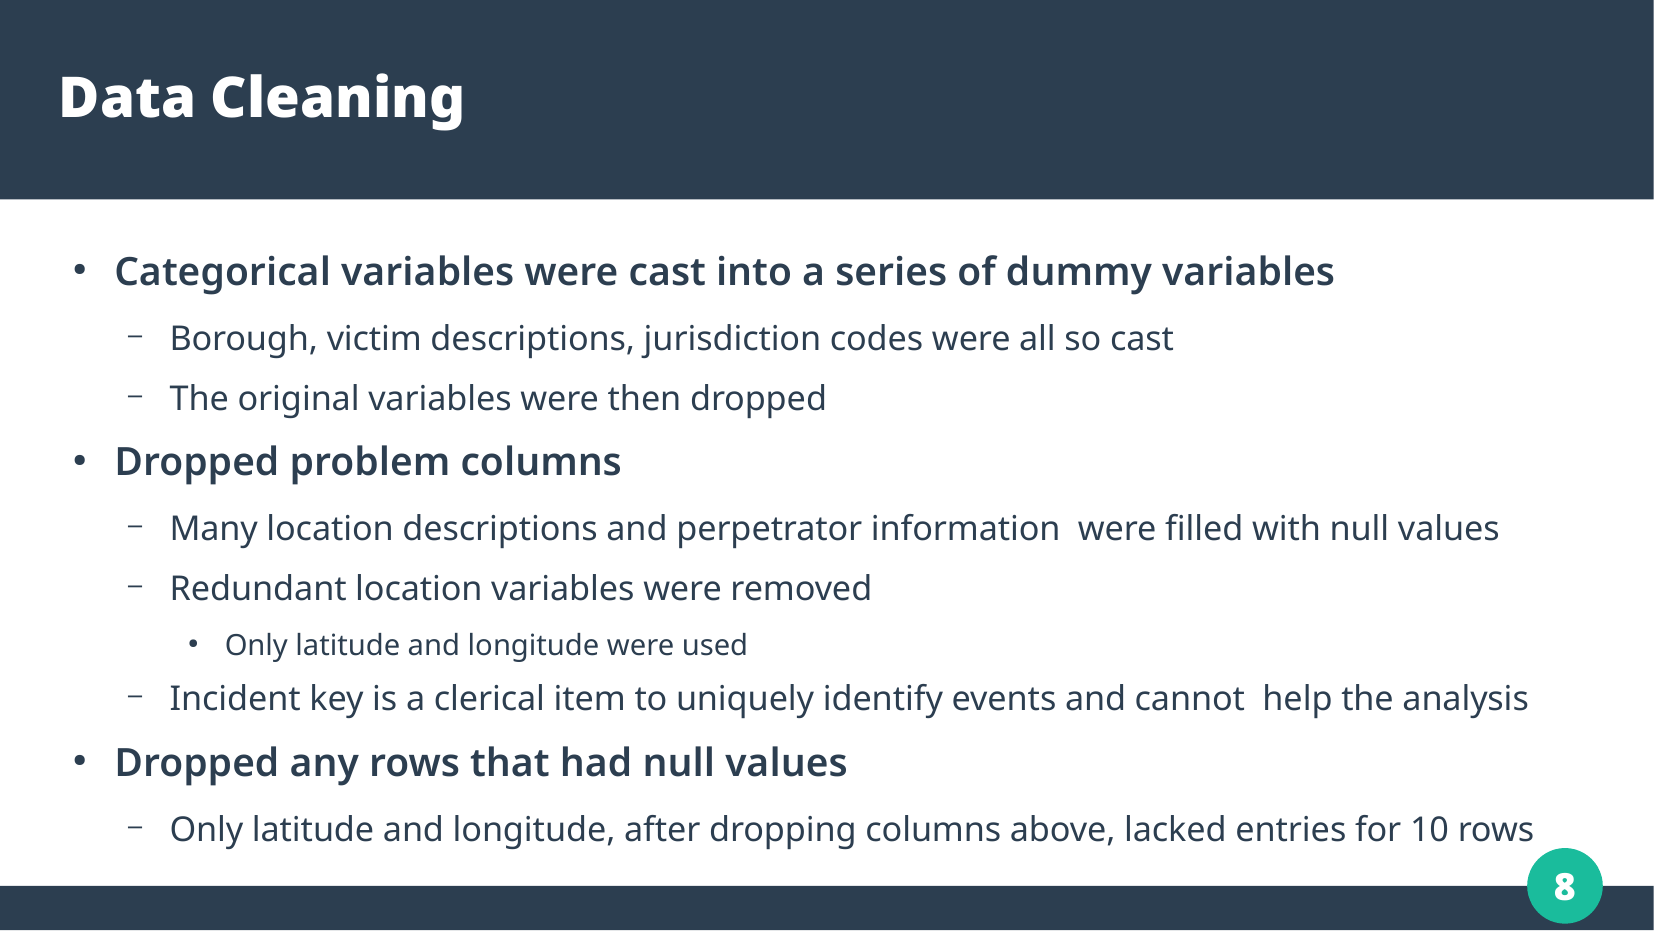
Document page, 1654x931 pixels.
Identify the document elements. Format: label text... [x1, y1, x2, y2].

title Data Cleaning [59, 37, 1595, 155]
list Categorical variables were cast into a series of dummy variables Borough, victim descriptions, jurisdiction codes were all so cast The original variables were then dropped Dropped problem columns Many location descriptions and perpetrator information were filled with null values Redundant location variables were removed Only latitude and longitude were used Incident key is a clerical item to uniquely identify events and cannot help the analysis Dropped any rows that had null values Only latitude and longitude, after dropping columns above, lacked entries for 10 rows [59, 243, 1595, 864]
